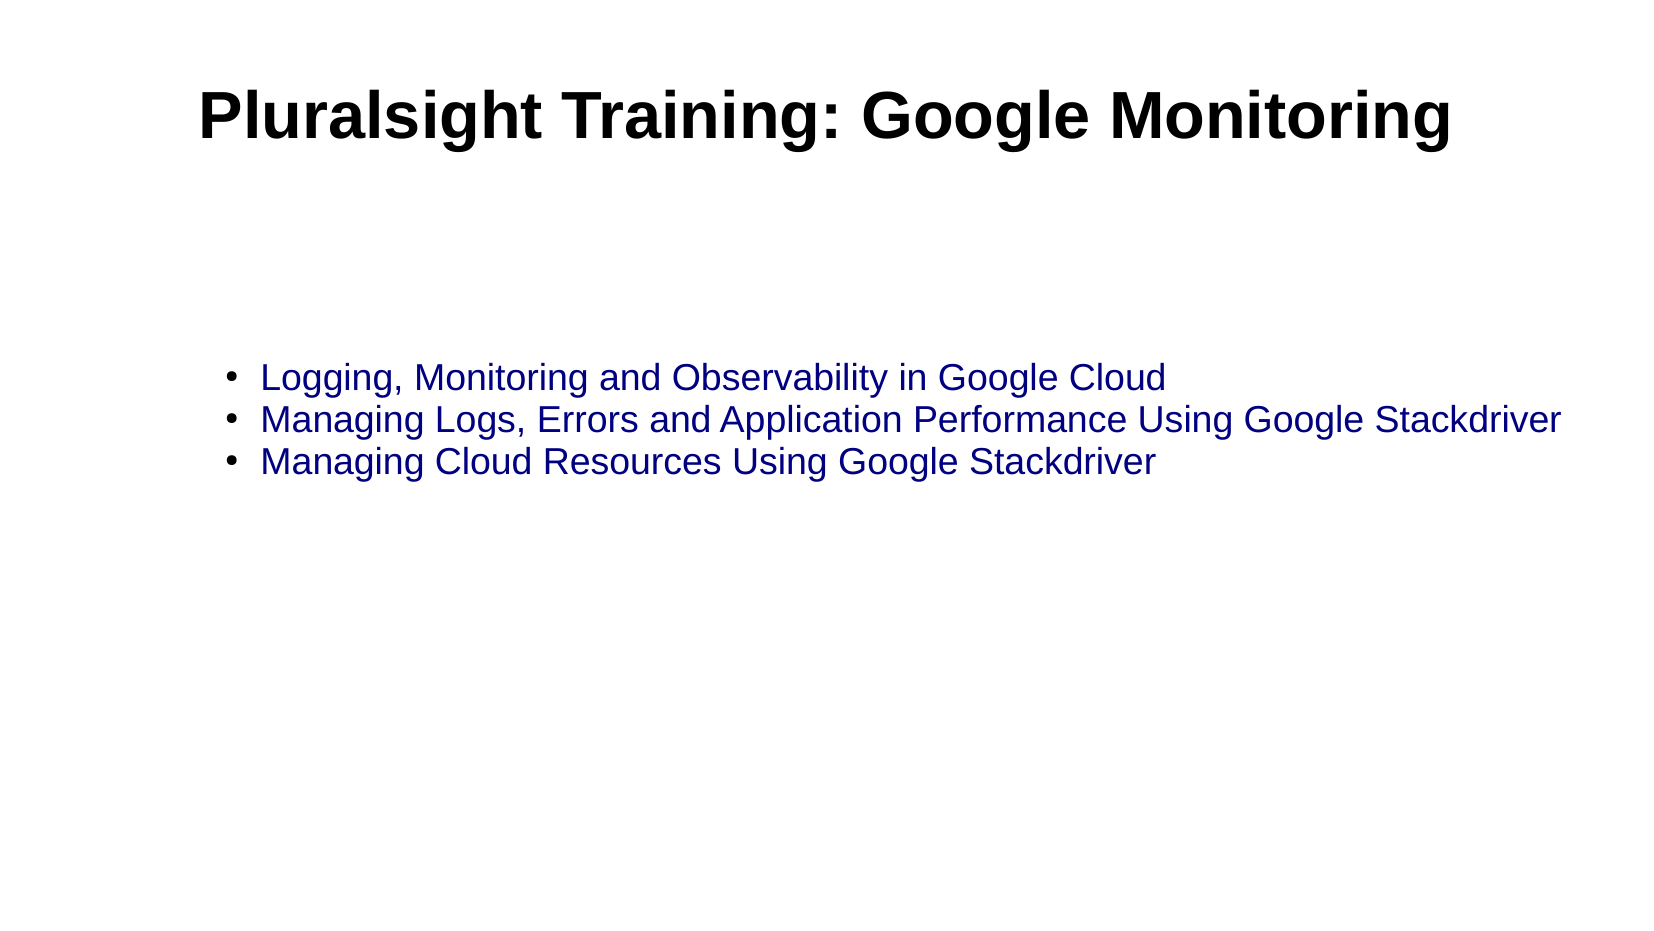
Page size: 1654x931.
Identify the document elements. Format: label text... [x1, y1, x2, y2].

subtitle Logging, Monitoring and Observability in Google Cloud Managing Logs, Errors and Application Performance Using Google Stackdriver Managing Cloud Resources Using Google Stackdriver [75, 262, 1564, 526]
title Pluralsight Training: Google Monitoring [82, 37, 1571, 193]
